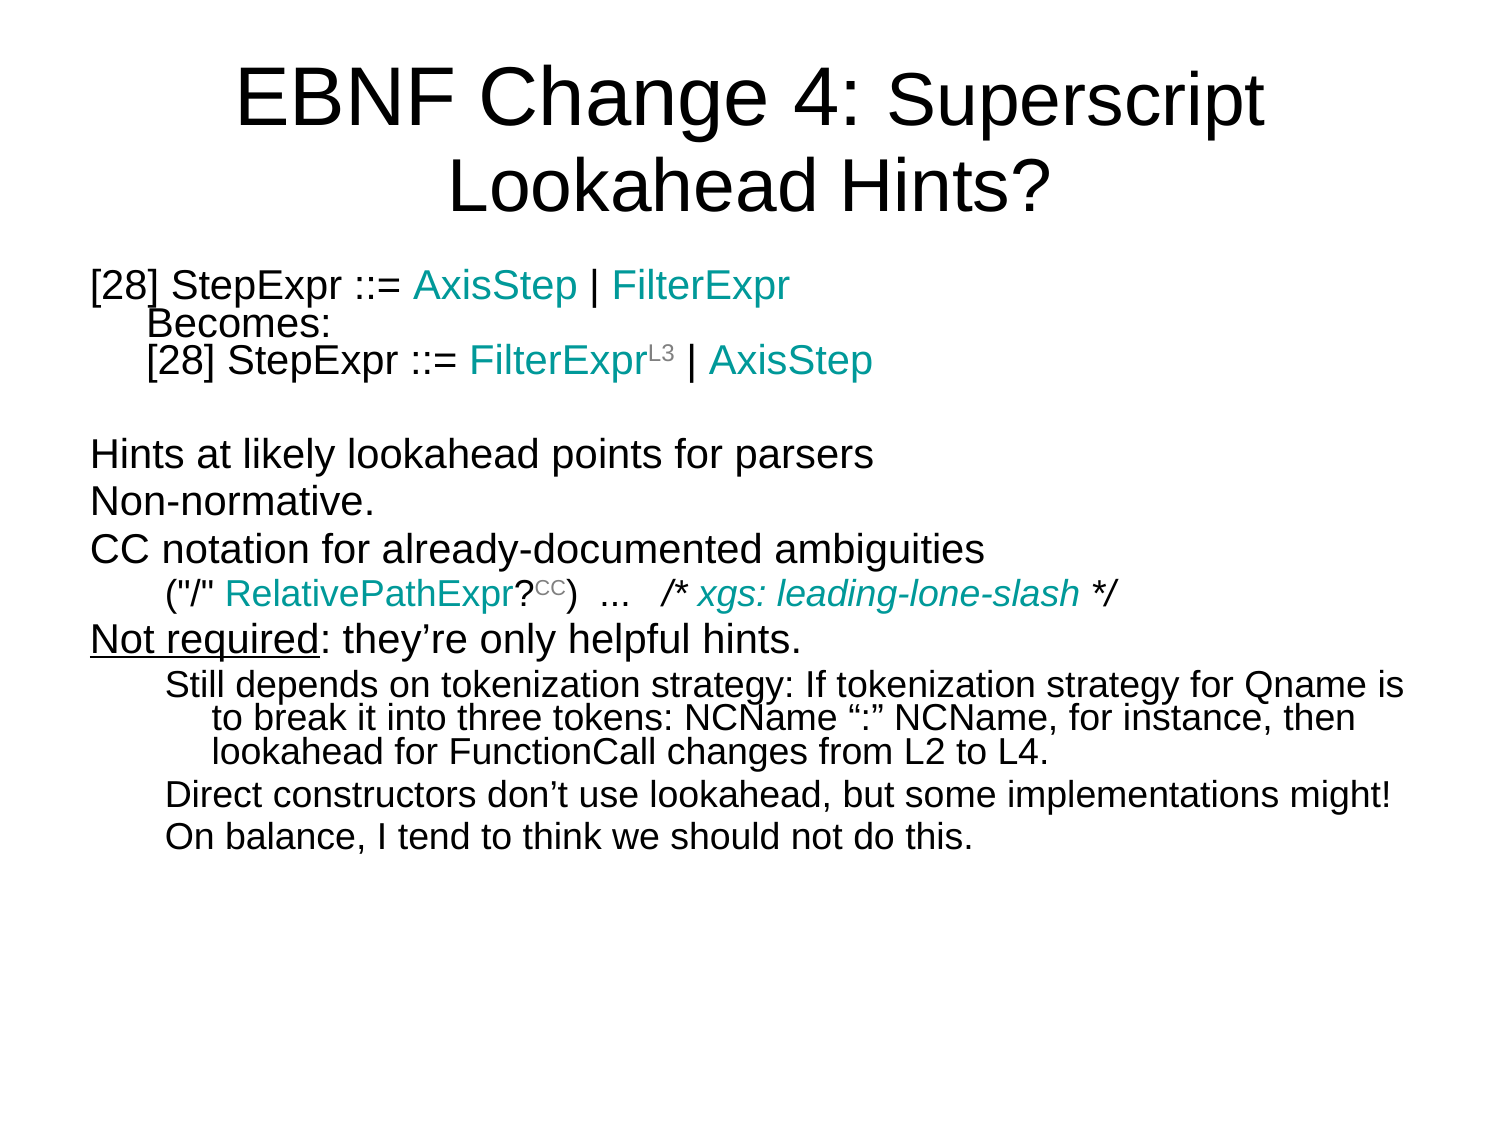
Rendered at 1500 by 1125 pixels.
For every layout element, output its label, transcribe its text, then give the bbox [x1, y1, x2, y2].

title EBNF Change 4: Superscript Lookahead Hints? [75, 36, 1426, 242]
list [28] StepExpr ::= AxisStep | FilterExpr Becomes: [28] StepExpr ::= FilterExprL3 | AxisStep Hints at likely lookahead points for parsers Non-normative. CC notation for already-documented ambiguities ("/" RelativePathExpr?CC) ... /* xgs: leading-lone-slash */ Not required: they’re only helpful hints. Still depends on tokenization strategy: If tokenization strategy for Qname is to break it into three tokens: NCName “:” NCName, for instance, then lookahead for FunctionCall changes from L2 to L4. Direct constructors don’t use lookahead, but some implementations might! On balance, I tend to think we should not do this. [75, 262, 1426, 1006]
